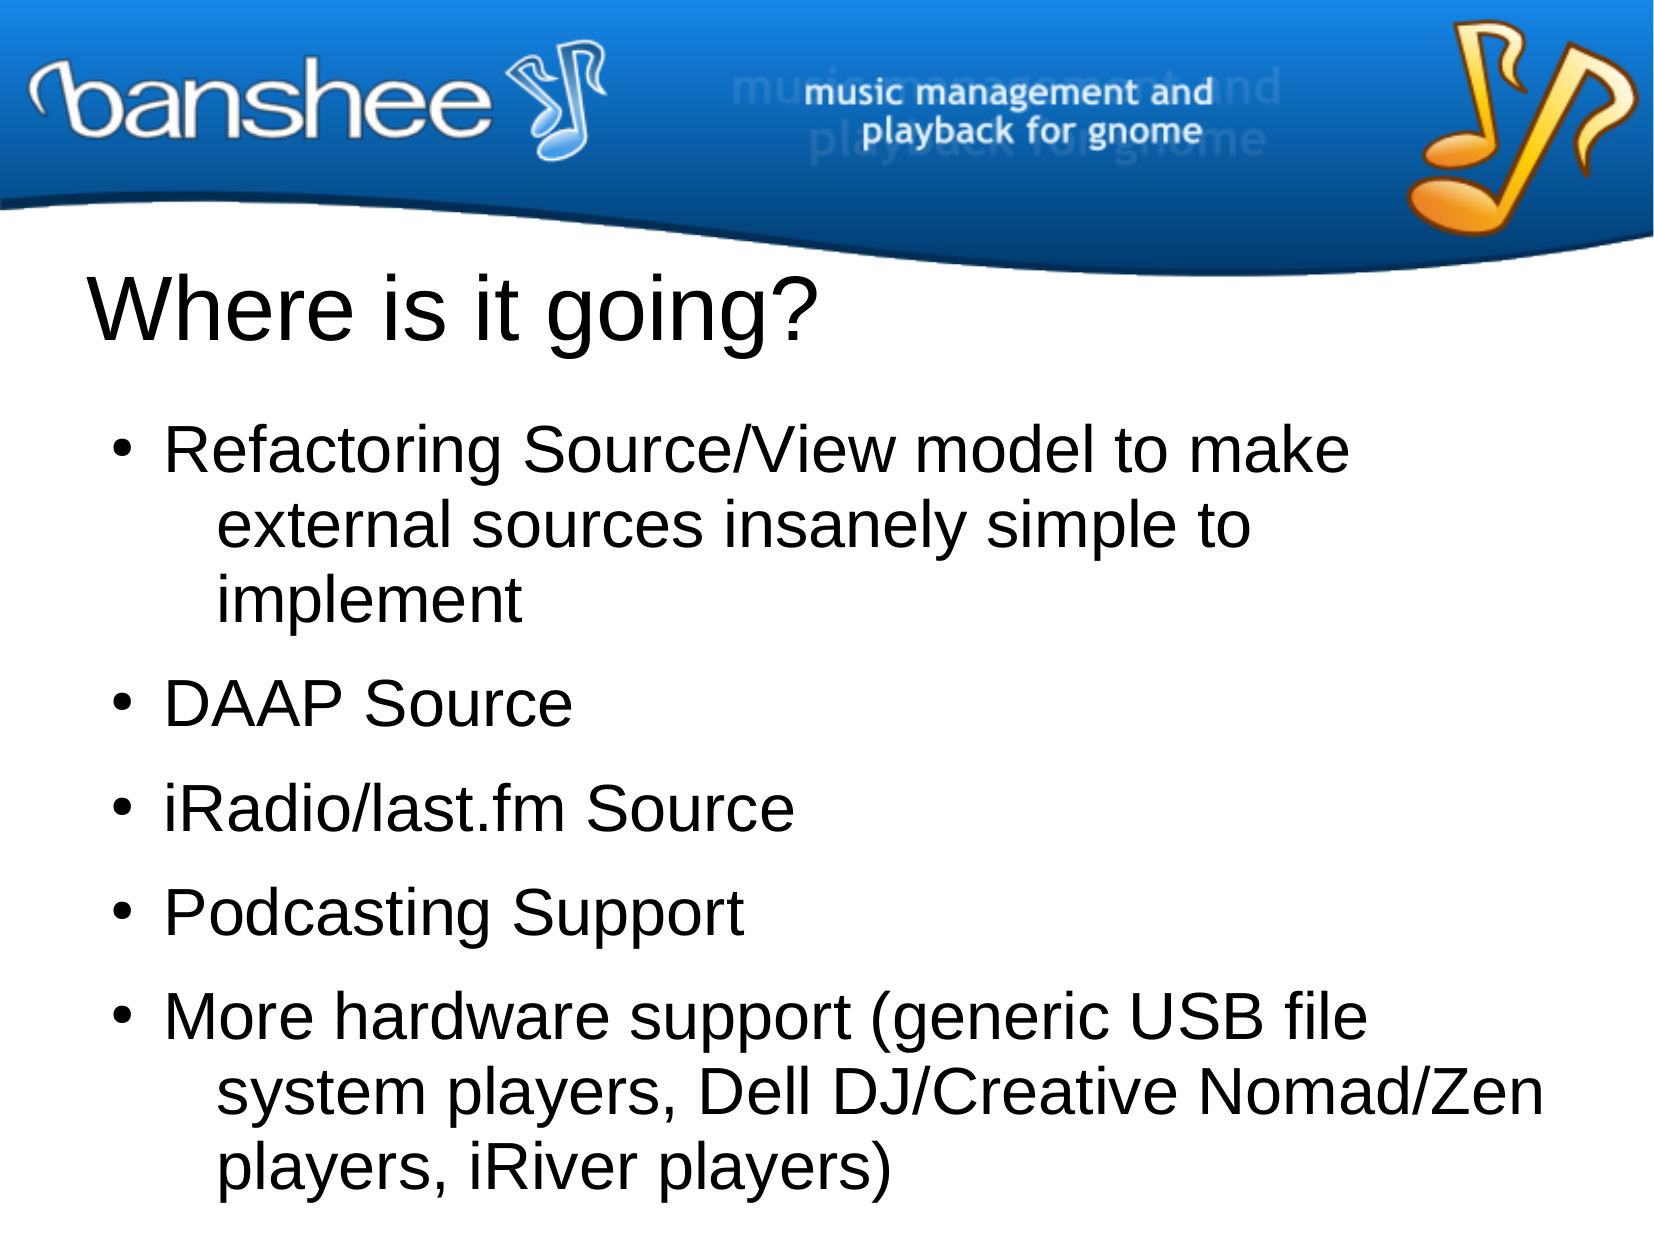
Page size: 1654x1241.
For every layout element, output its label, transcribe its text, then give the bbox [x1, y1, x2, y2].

list Refactoring Source/View model to make external sources insanely simple to implement DAAP Source iRadio/last.fm Source Podcasting Support More hardware support (generic USB file system players, Dell DJ/Creative Nomad/Zen players, iRiver players) [75, 412, 1564, 1231]
picture [0, 0, 1654, 290]
title Where is it going? [86, 205, 1576, 413]
